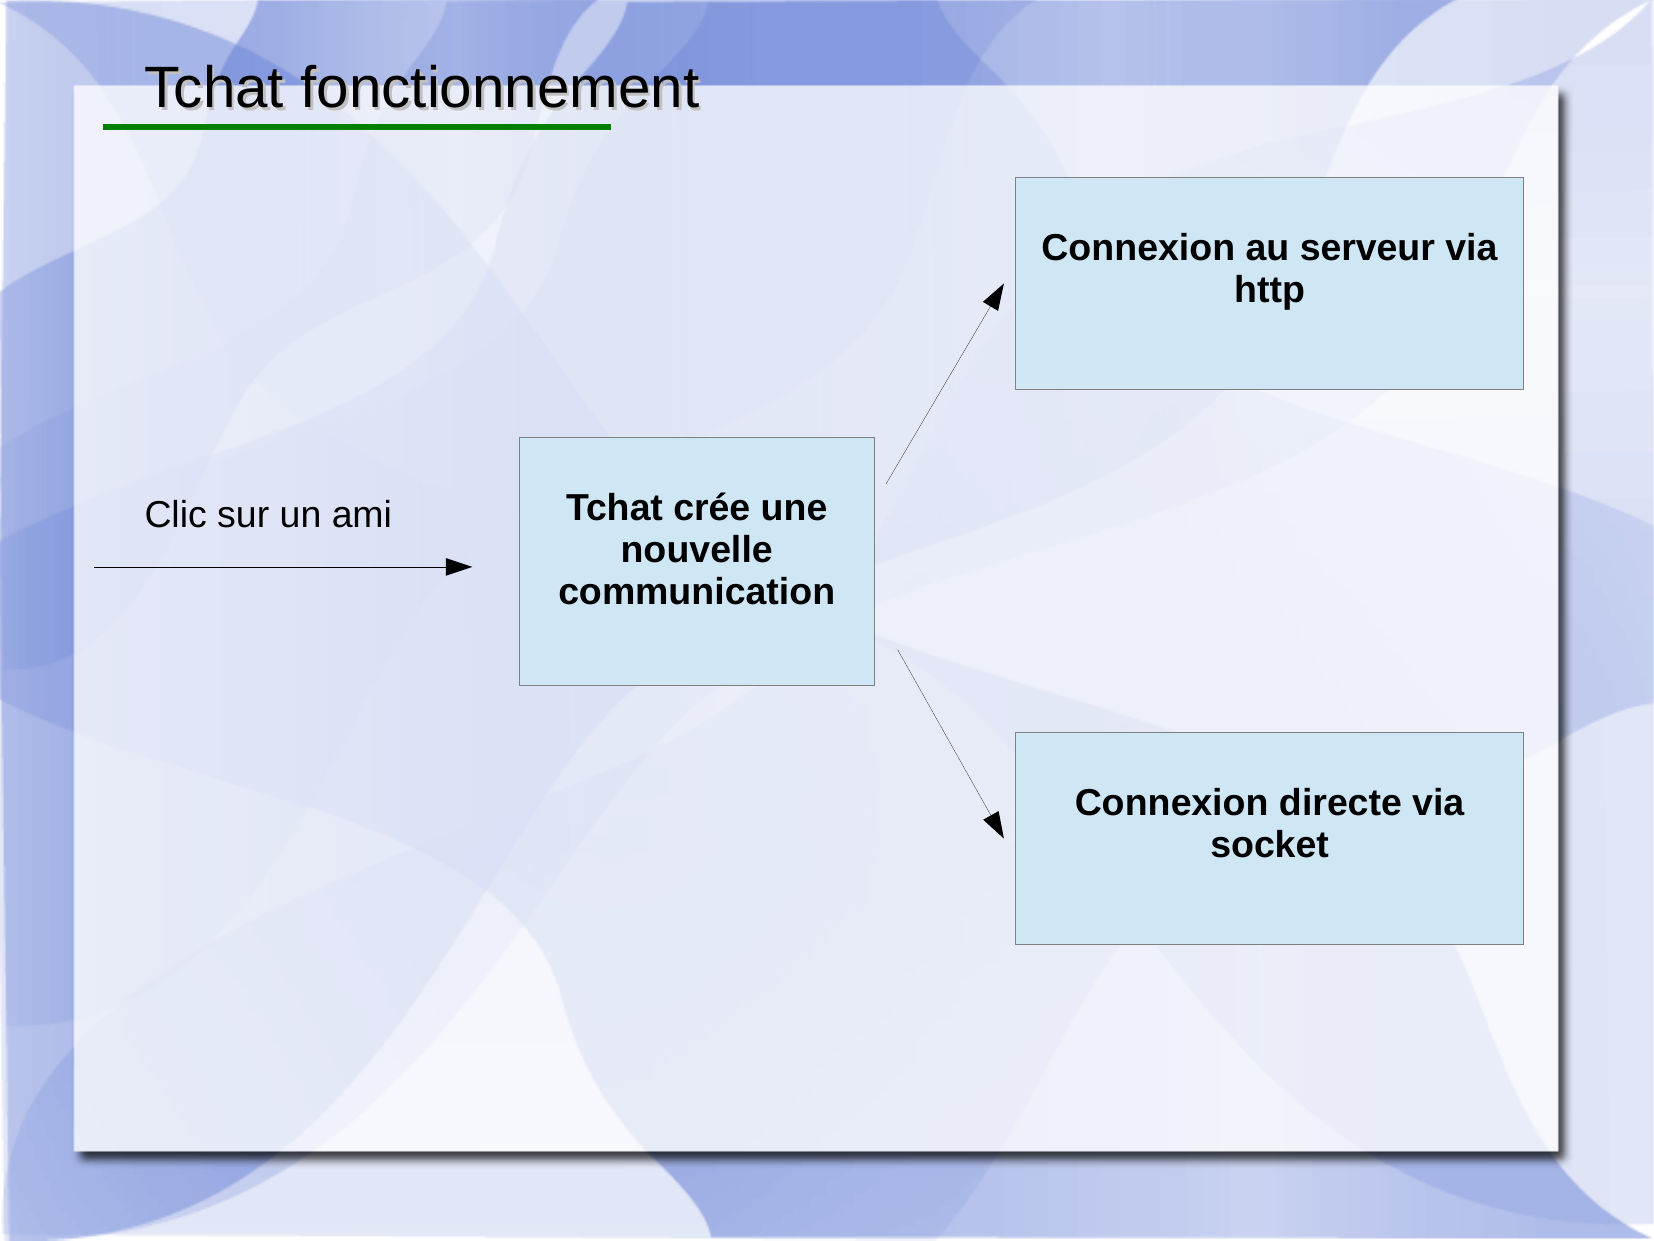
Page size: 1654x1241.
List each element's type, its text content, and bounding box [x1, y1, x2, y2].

text_box Tchat fonctionnement [129, 47, 792, 128]
text_box Tchat crée une nouvelle communication [519, 437, 875, 686]
text_box Connexion au serveur via http [1015, 177, 1524, 390]
picture [0, 0, 1654, 1241]
text_box Clic sur un ami [129, 486, 414, 544]
text_box Connexion directe via socket [1015, 732, 1524, 945]
